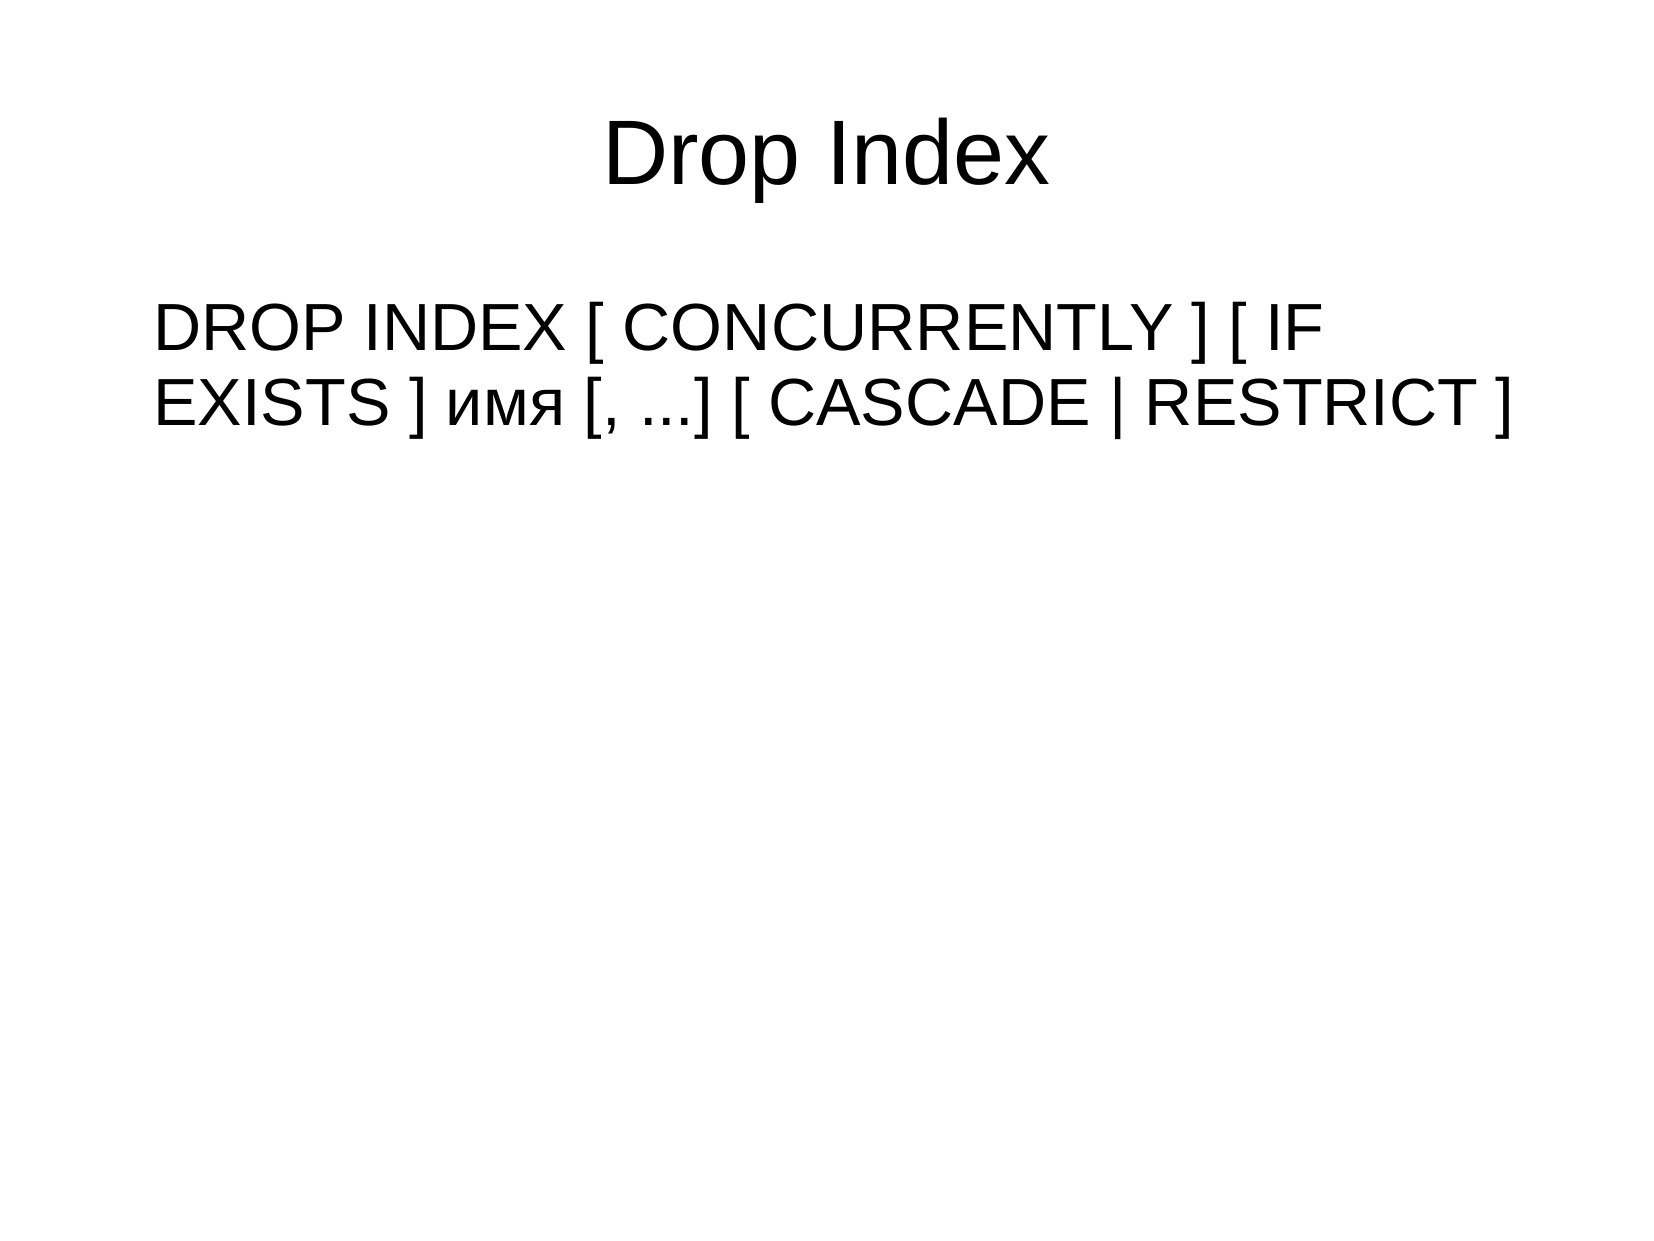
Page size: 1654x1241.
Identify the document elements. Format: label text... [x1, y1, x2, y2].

title Drop Index [82, 49, 1571, 257]
list DROP INDEX [ CONCURRENTLY ] [ IF EXISTS ] имя [, ...] [ CASCADE | RESTRICT ] [82, 290, 1571, 1010]
